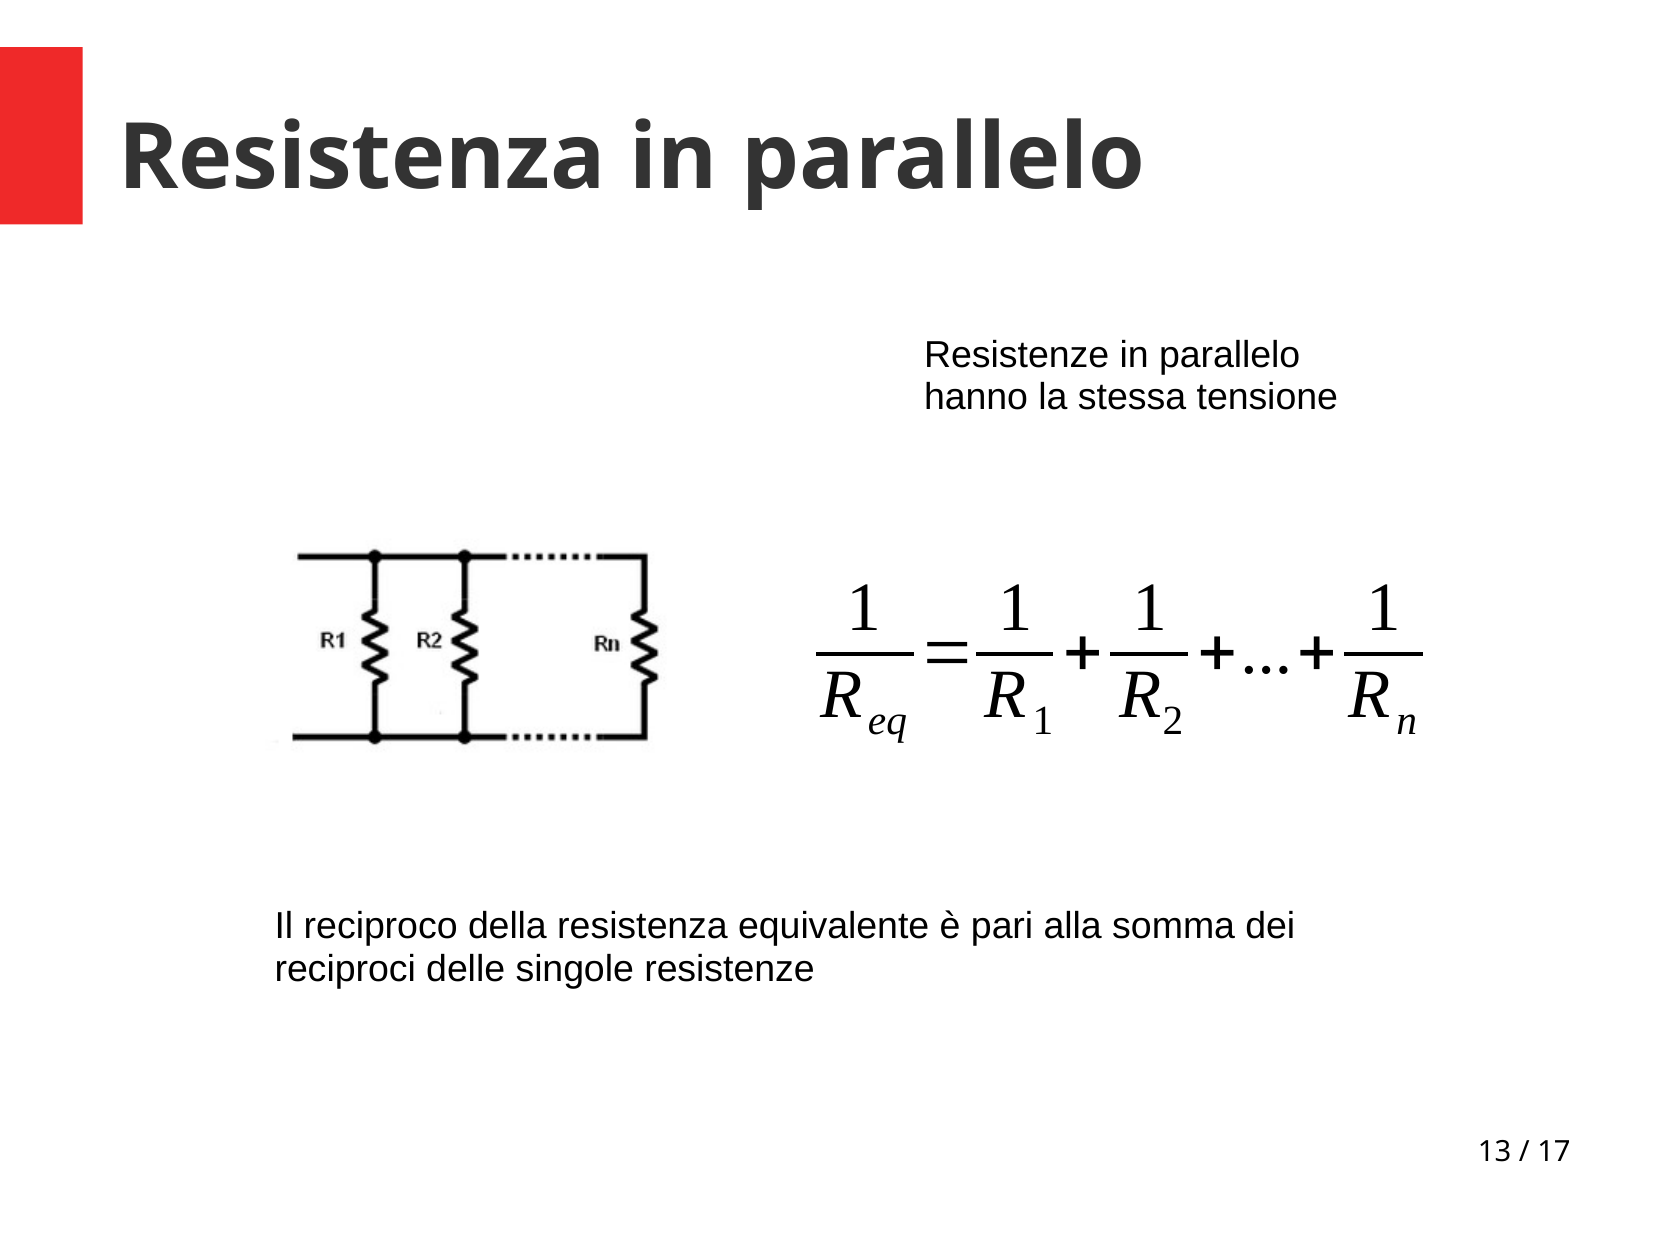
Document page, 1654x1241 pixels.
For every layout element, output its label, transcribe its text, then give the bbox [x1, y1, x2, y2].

picture [141, 514, 839, 804]
text_box Il reciproco della resistenza equivalente è pari alla somma dei reciproci delle singole resistenze [259, 897, 1453, 997]
text_box Resistenze in parallelo hanno la stessa tensione [909, 326, 1394, 426]
title Resistenza in parallelo [118, 49, 1571, 257]
chart [794, 569, 1441, 745]
